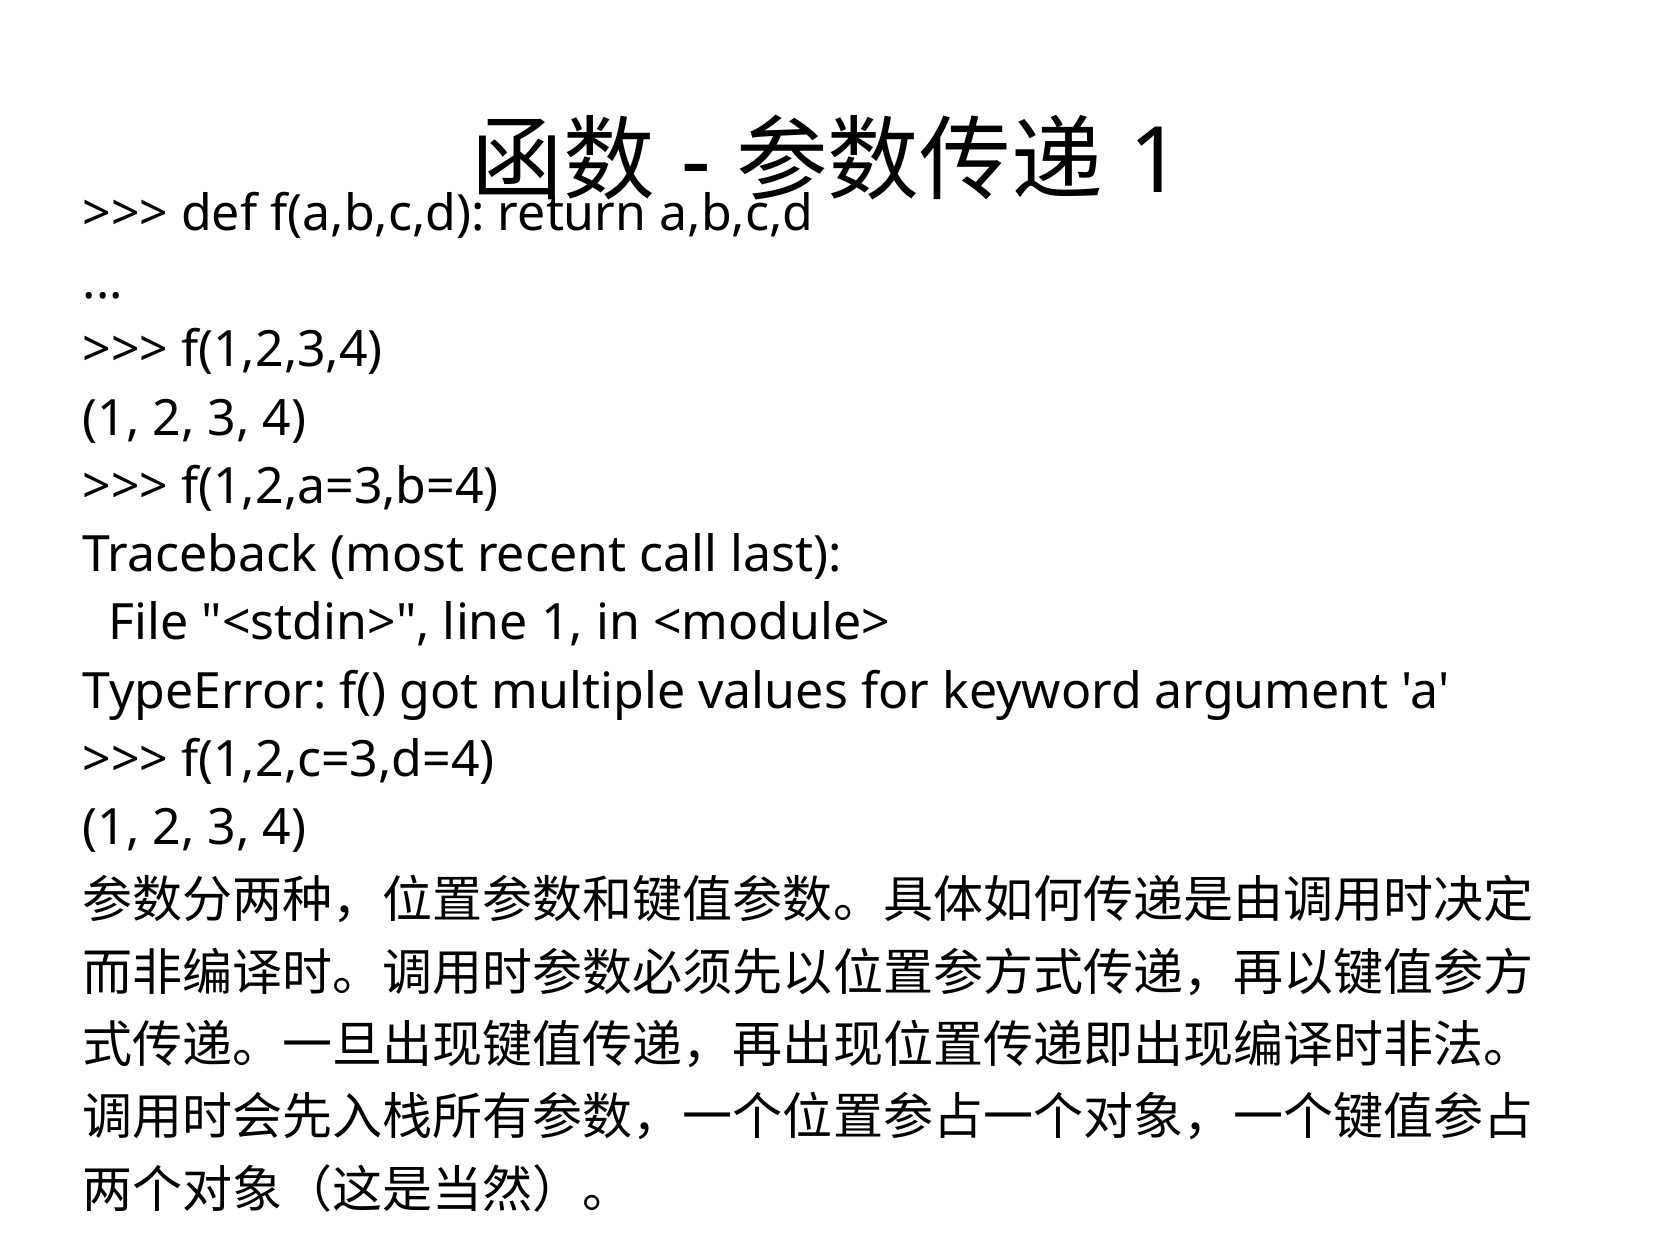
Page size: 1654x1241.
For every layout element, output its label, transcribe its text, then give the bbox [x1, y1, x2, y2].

subtitle >>> def f(a,b,c,d): return a,b,c,d ... >>> f(1,2,3,4) (1, 2, 3, 4) >>> f(1,2,a=3,b=4) Traceback (most recent call last): File "<stdin>", line 1, in <module> TypeError: f() got multiple values for keyword argument 'a' >>> f(1,2,c=3,d=4) (1, 2, 3, 4) 参数分两种，位置参数和键值参数。具体如何传递是由调用时决定而非编译时。调用时参数必须先以位置参方式传递，再以键值参方式传递。一旦出现键值传递，再出现位置传递即出现编译时非法。调用时会先入栈所有参数，一个位置参占一个对象，一个键值参占两个对象（这是当然）。 [82, 297, 1571, 1102]
title 函数-参数传递1 [82, 56, 1571, 250]
